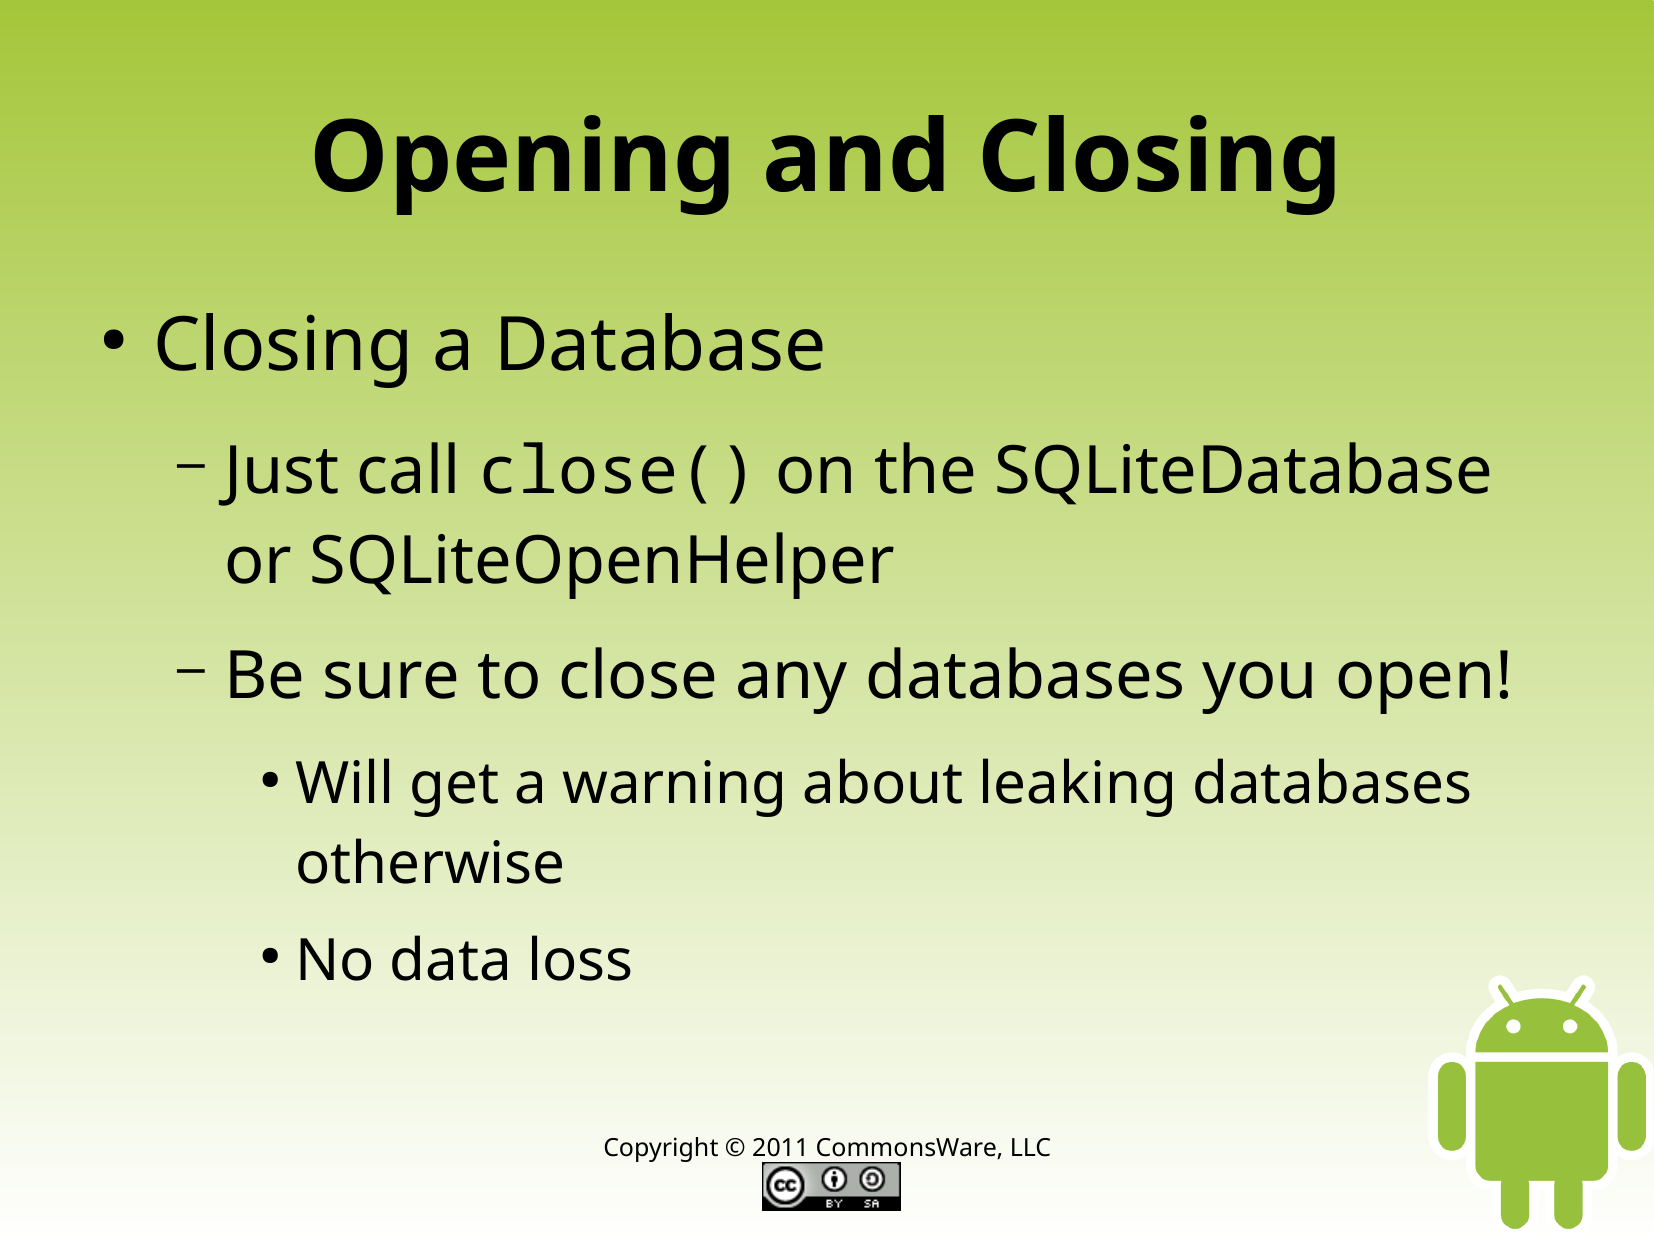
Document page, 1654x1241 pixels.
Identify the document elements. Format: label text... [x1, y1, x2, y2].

picture [1428, 975, 1654, 1238]
picture [762, 1162, 901, 1211]
title Opening and Closing [82, 49, 1571, 257]
list Closing a Database Just call close() on the SQLiteDatabase or SQLiteOpenHelper Be sure to close any databases you open! Will get a warning about leaking databases otherwise No data loss [82, 290, 1538, 1088]
